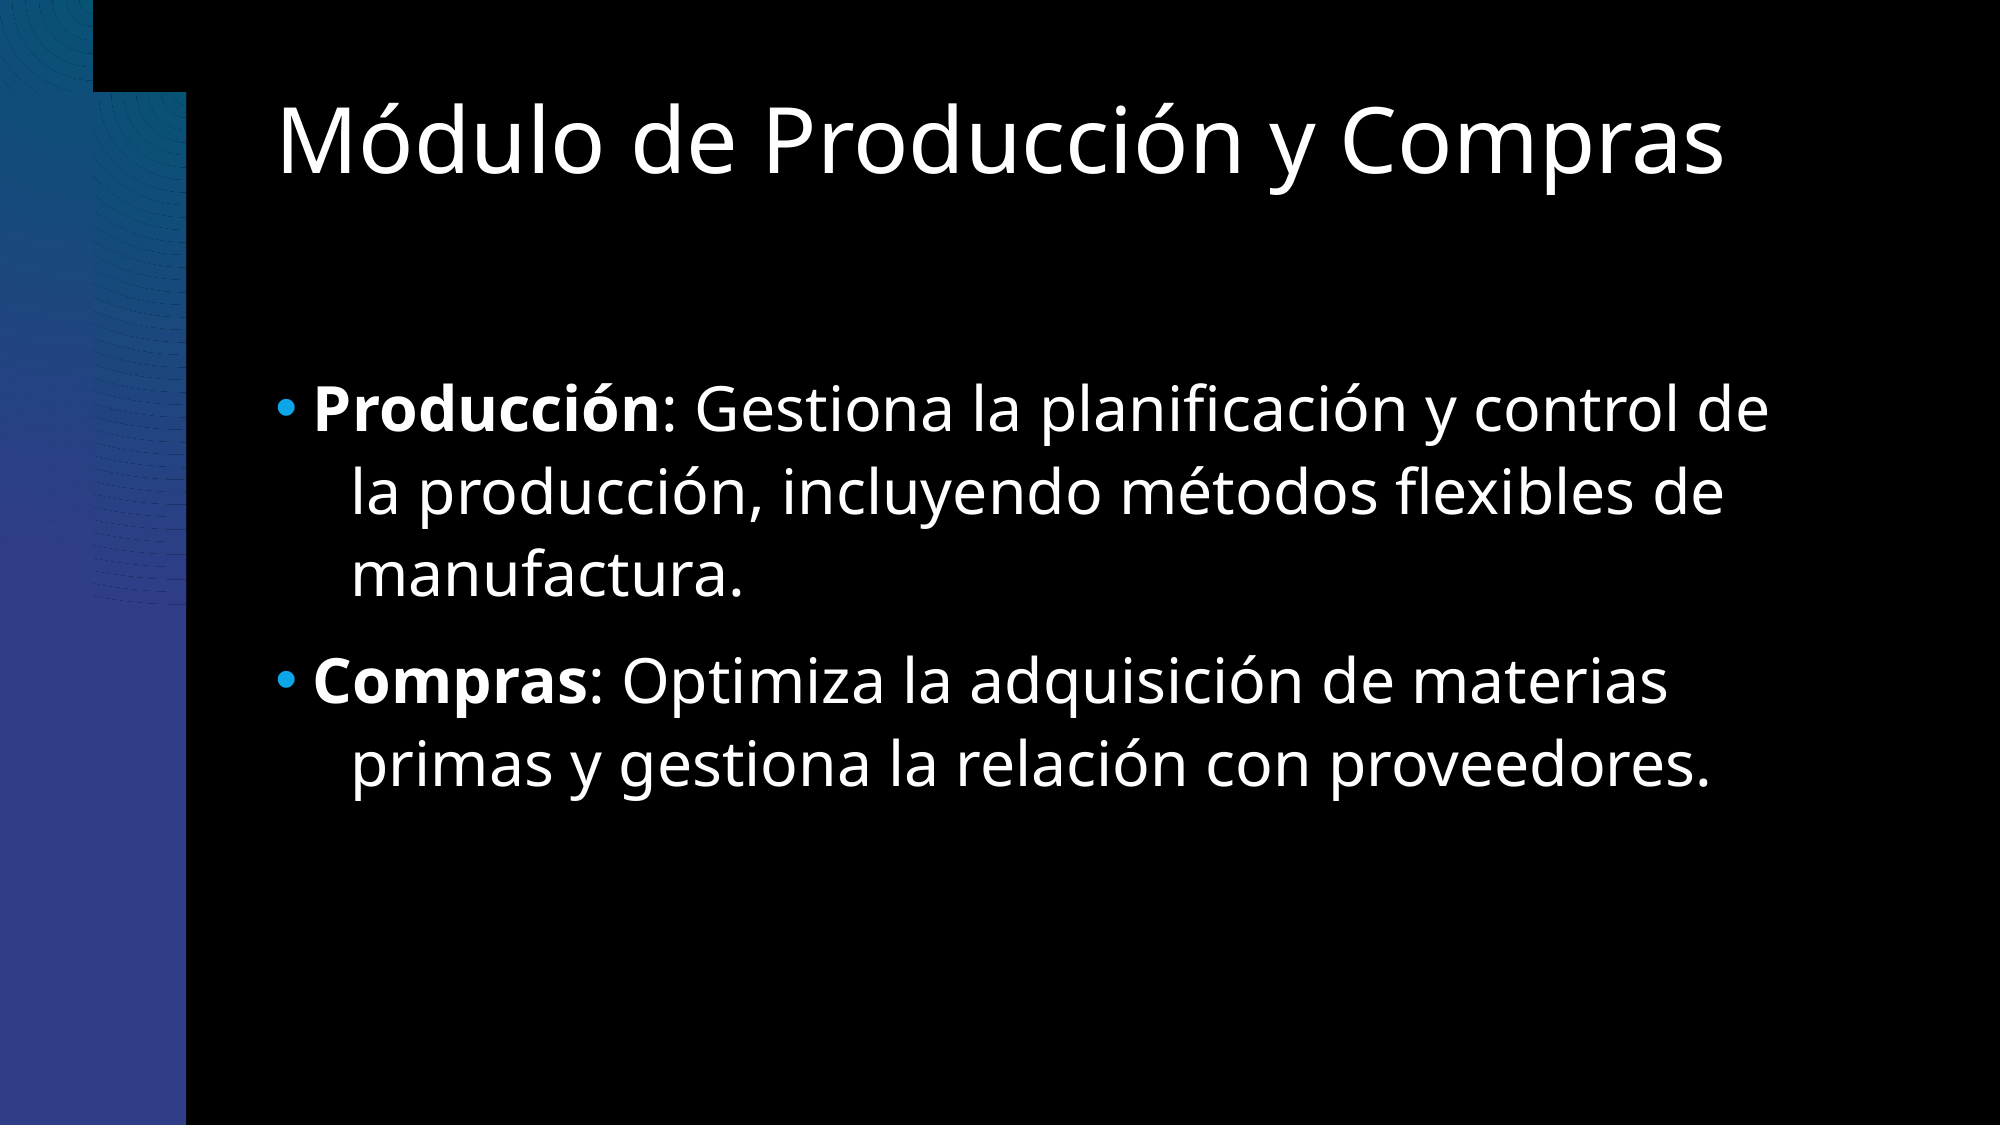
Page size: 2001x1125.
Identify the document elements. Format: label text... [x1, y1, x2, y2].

list Producción: Gestiona la planificación y control de la producción, incluyendo métodos flexibles de manufactura. Compras: Optimiza la adquisición de materias primas y gestiona la relación con proveedores. [260, 354, 1817, 999]
title Módulo de Producción y Compras [260, 74, 1817, 330]
